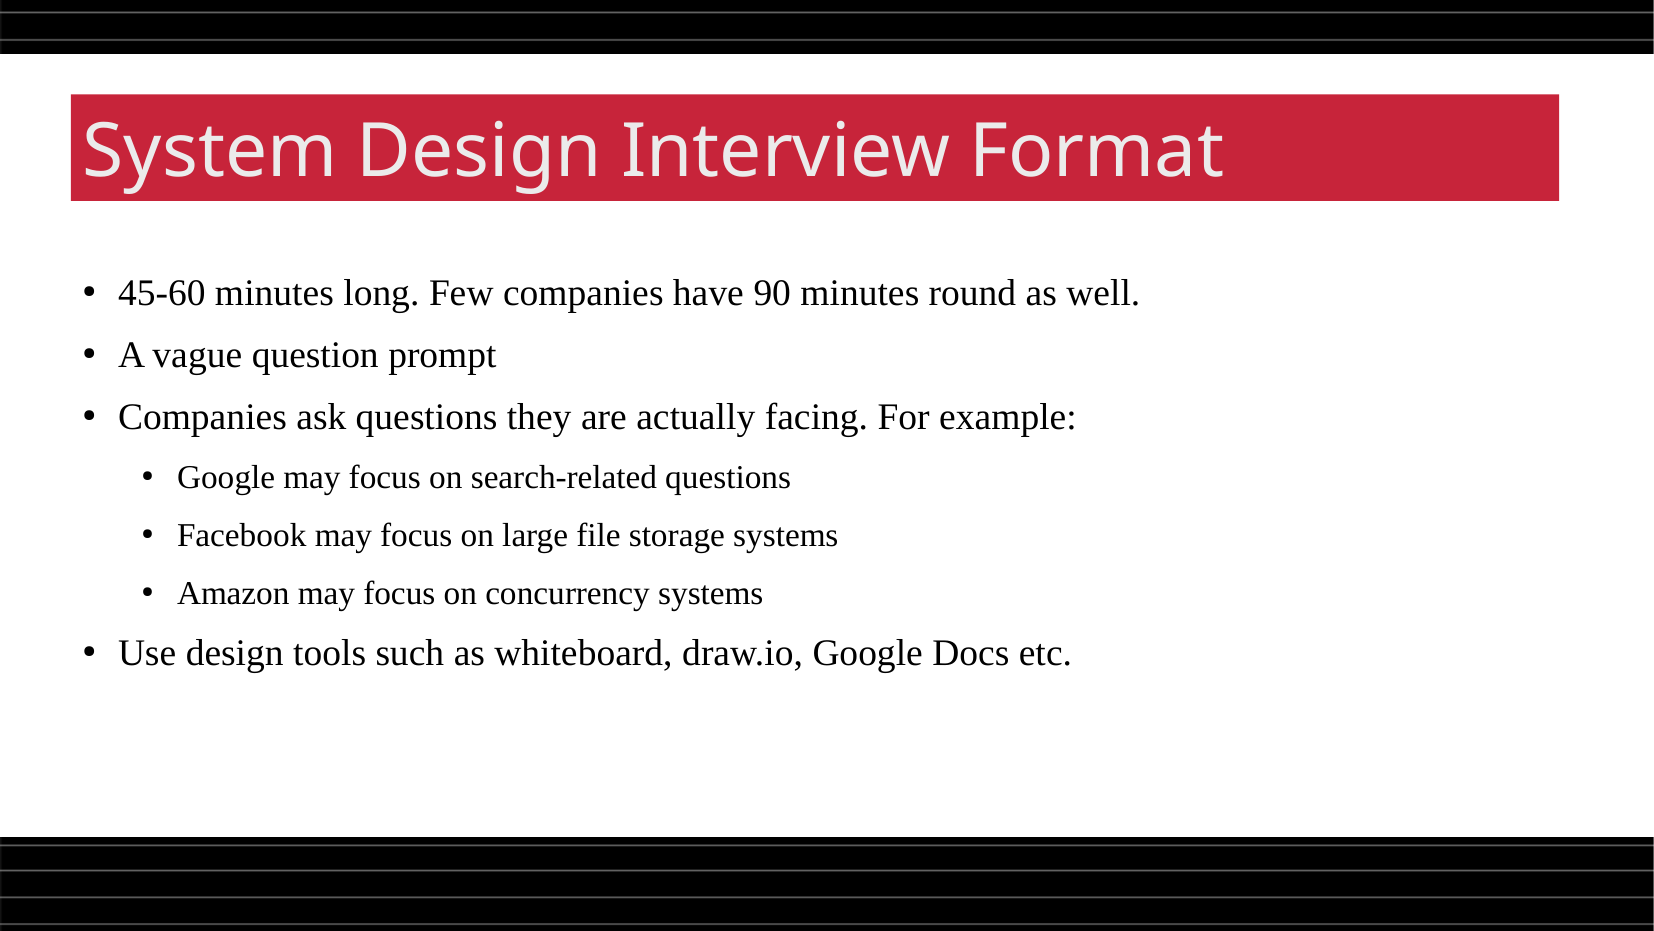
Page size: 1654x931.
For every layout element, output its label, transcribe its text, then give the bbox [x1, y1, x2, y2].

picture [0, 837, 1654, 931]
picture [0, 0, 1654, 54]
title System Design Interview Format [70, 94, 1560, 201]
subtitle 45-60 minutes long. Few companies have 90 minutes round as well. A vague question prompt Companies ask questions they are actually facing. For example: Google may focus on search-related questions Facebook may focus on large file storage systems Amazon may focus on concurrency systems Use design tools such as whiteboard, draw.io, Google Docs etc. [82, 271, 1571, 733]
